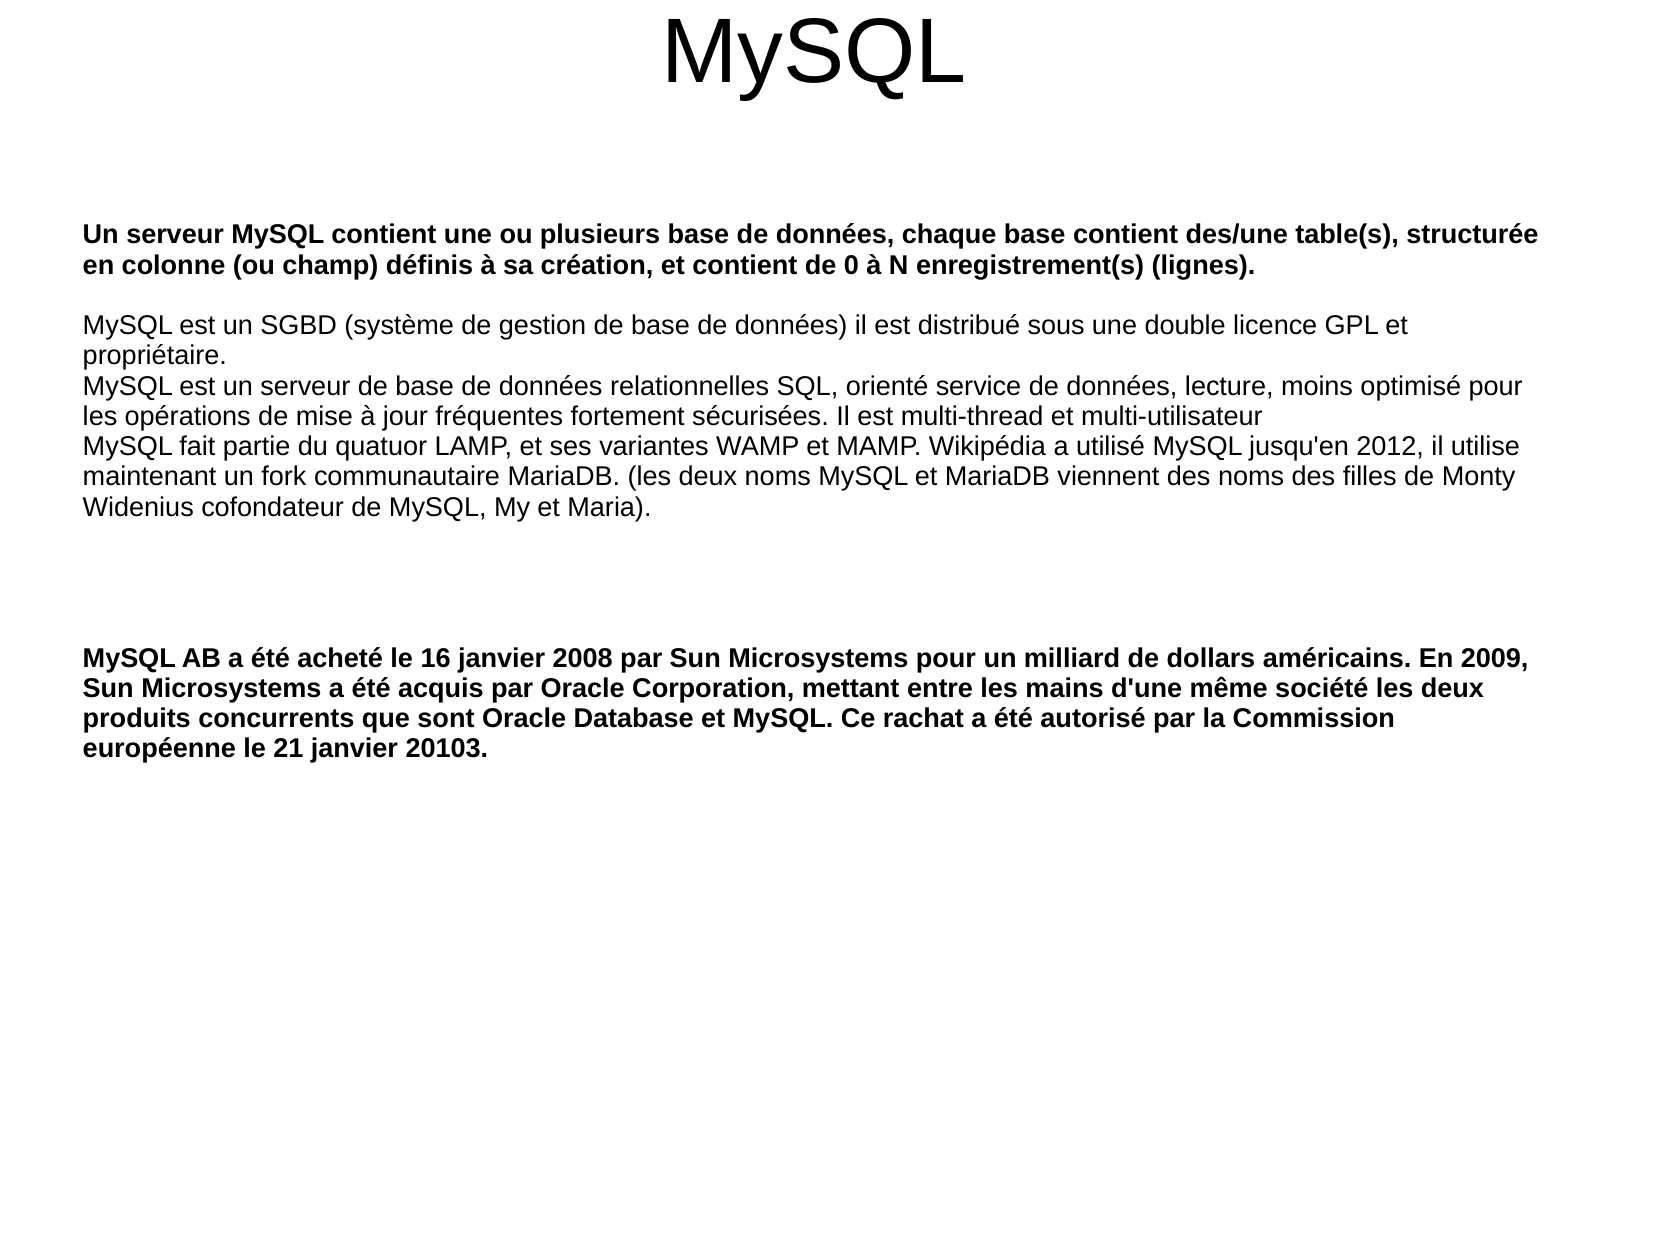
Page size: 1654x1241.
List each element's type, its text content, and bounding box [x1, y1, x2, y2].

subtitle Un serveur MySQL contient une ou plusieurs base de données, chaque base contient des/une table(s), structurée en colonne (ou champ) définis à sa création, et contient de 0 à N enregistrement(s) (lignes). MySQL est un SGBD (système de gestion de base de données) il est distribué sous une double licence GPL et propriétaire. MySQL est un serveur de base de données relationnelles SQL, orienté service de données, lecture, moins optimisé pour les opérations de mise à jour fréquentes fortement sécurisées. Il est multi-thread et multi-utilisateur MySQL fait partie du quatuor LAMP, et ses variantes WAMP et MAMP. Wikipédia a utilisé MySQL jusqu'en 2012, il utilise maintenant un fork communautaire MariaDB. (les deux noms MySQL et MariaDB viennent des noms des filles de Monty Widenius cofondateur de MySQL, My et Maria). MySQL AB a été acheté le 16 janvier 2008 par Sun Microsystems pour un milliard de dollars américains. En 2009, Sun Microsystems a été acquis par Oracle Corporation, mettant entre les mains d'une même société les deux produits concurrents que sont Oracle Database et MySQL. Ce rachat a été autorisé par la Commission européenne le 21 janvier 20103. [82, 177, 1538, 897]
title MySQL [82, 0, 1571, 154]
